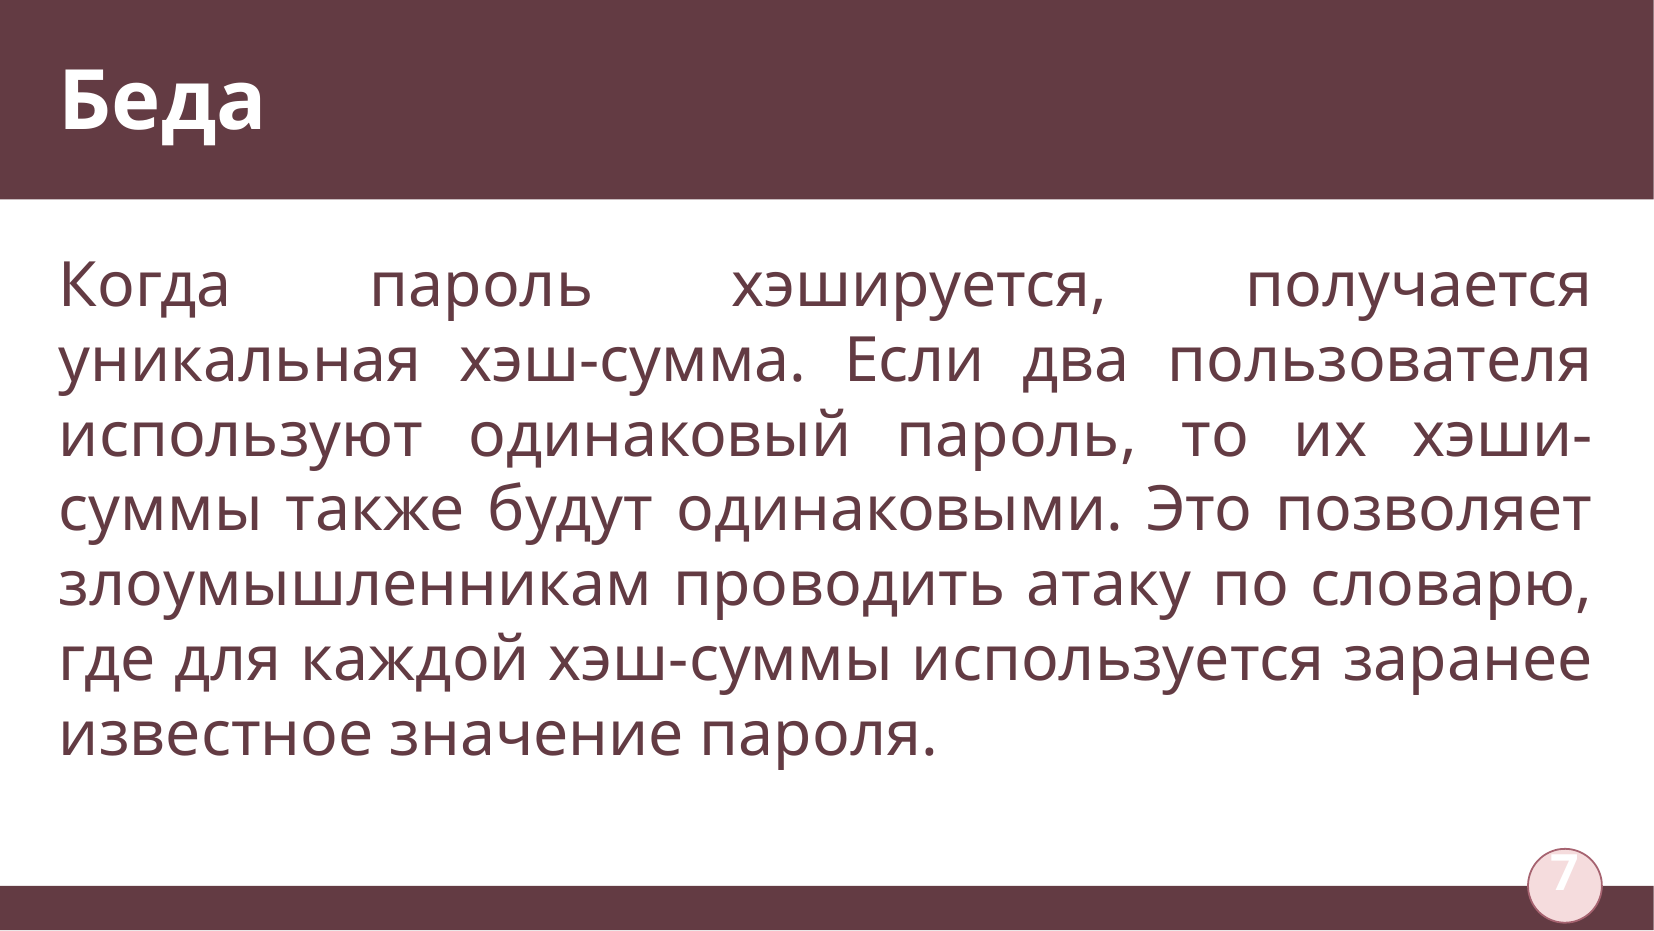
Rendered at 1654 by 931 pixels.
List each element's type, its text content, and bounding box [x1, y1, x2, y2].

list Когда пароль хэшируется, получается уникальная хэш-сумма. Если два пользователя используют одинаковый пароль, то их хэши-суммы также будут одинаковыми. Это позволяет злоумышленникам проводить атаку по словарю, где для каждой хэш-суммы используется заранее известное значение пароля. [59, 243, 1595, 769]
title Беда [59, 37, 1595, 155]
